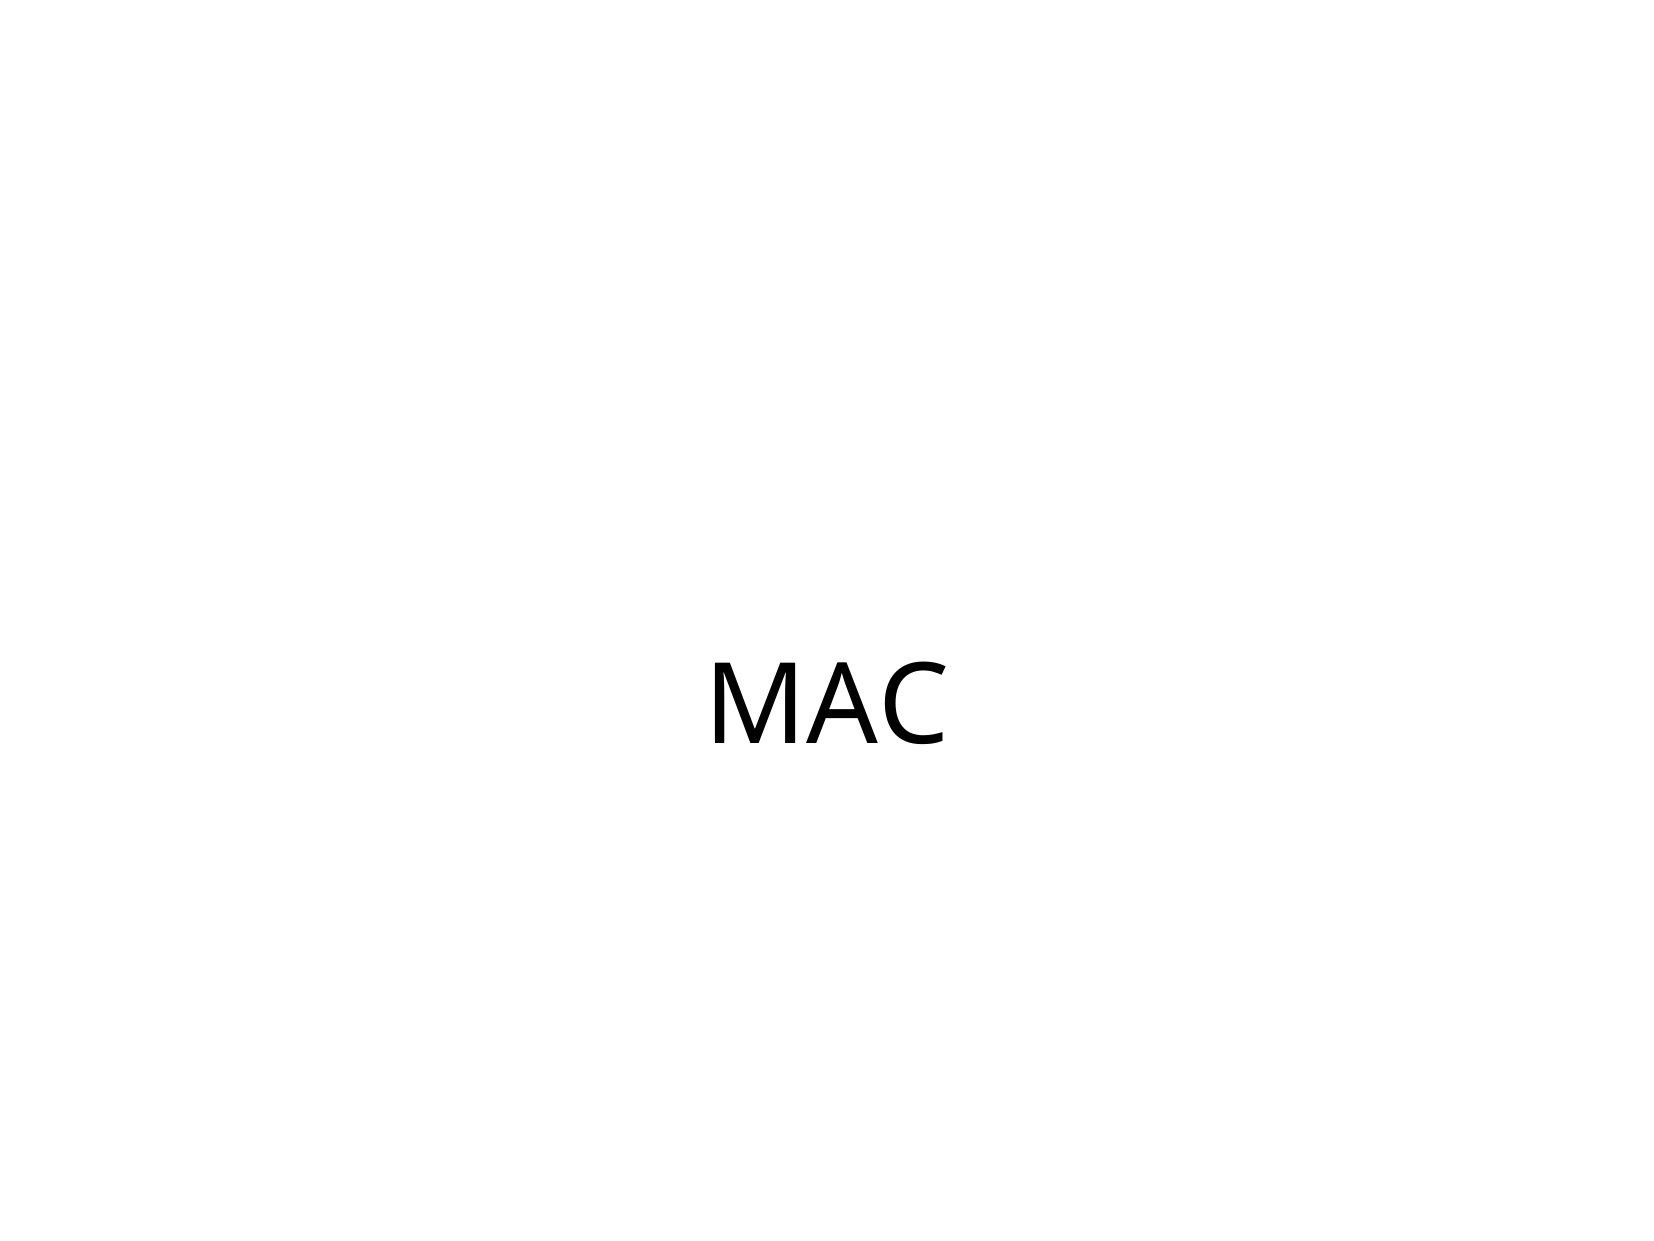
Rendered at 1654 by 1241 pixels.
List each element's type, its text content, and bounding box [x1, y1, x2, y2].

subtitle MAC [82, 297, 1571, 1102]
